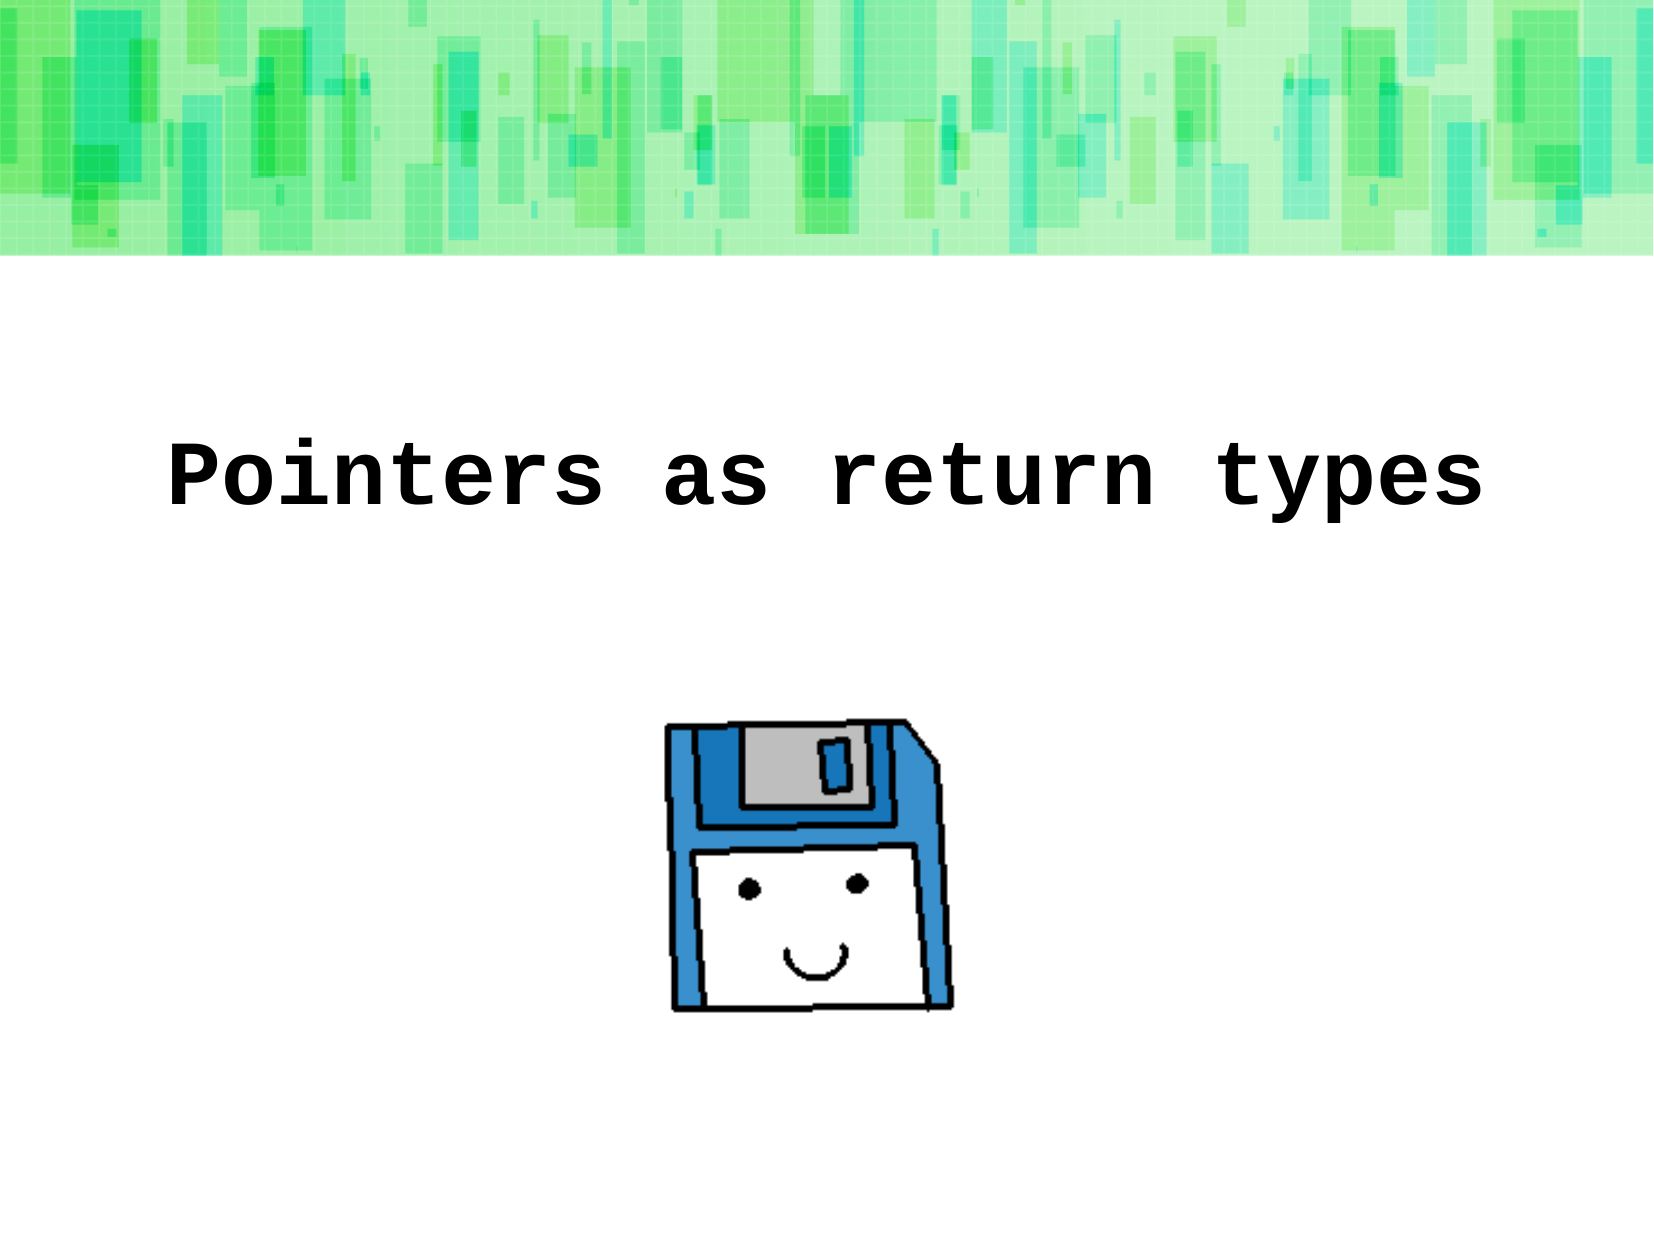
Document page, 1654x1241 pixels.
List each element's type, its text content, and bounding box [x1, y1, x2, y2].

subtitle Pointers as return types [82, 285, 1571, 676]
picture [0, 0, 1654, 1241]
